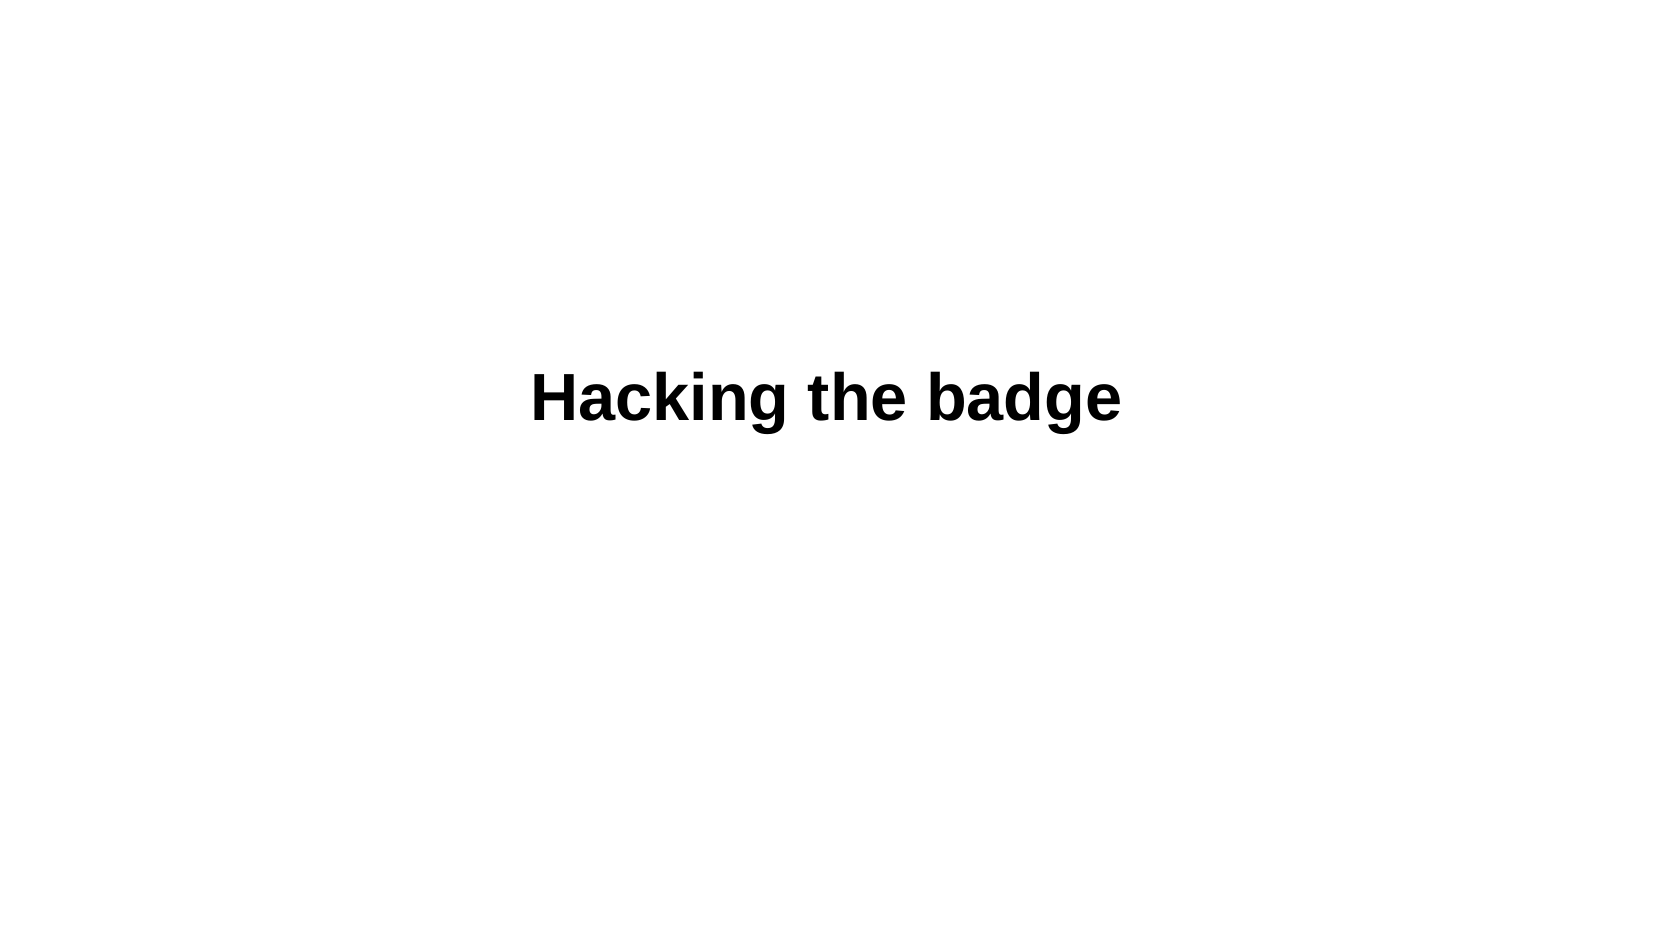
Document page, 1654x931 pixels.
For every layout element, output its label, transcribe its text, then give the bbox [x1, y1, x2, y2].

subtitle Hacking the badge [82, 37, 1571, 757]
